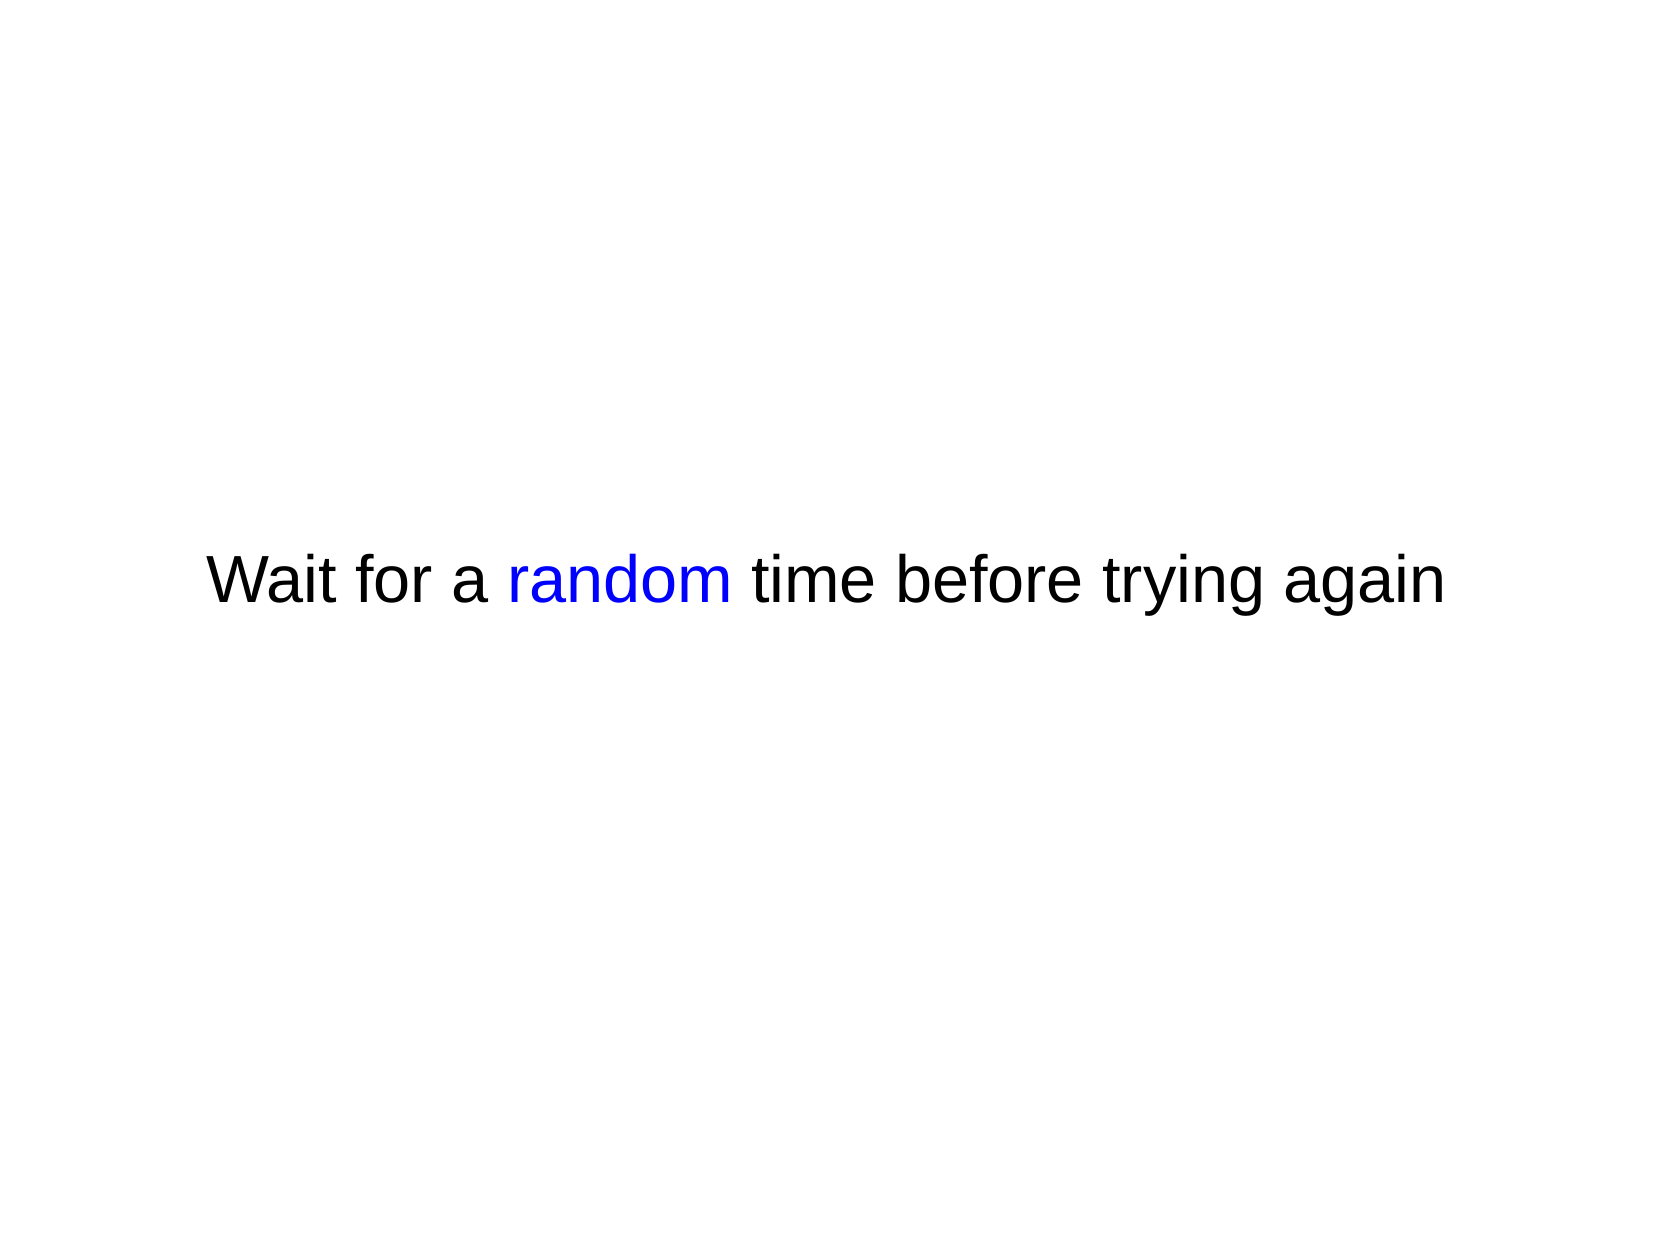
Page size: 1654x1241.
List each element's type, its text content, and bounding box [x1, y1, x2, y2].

subtitle Wait for a random time before trying again [82, 56, 1571, 1102]
